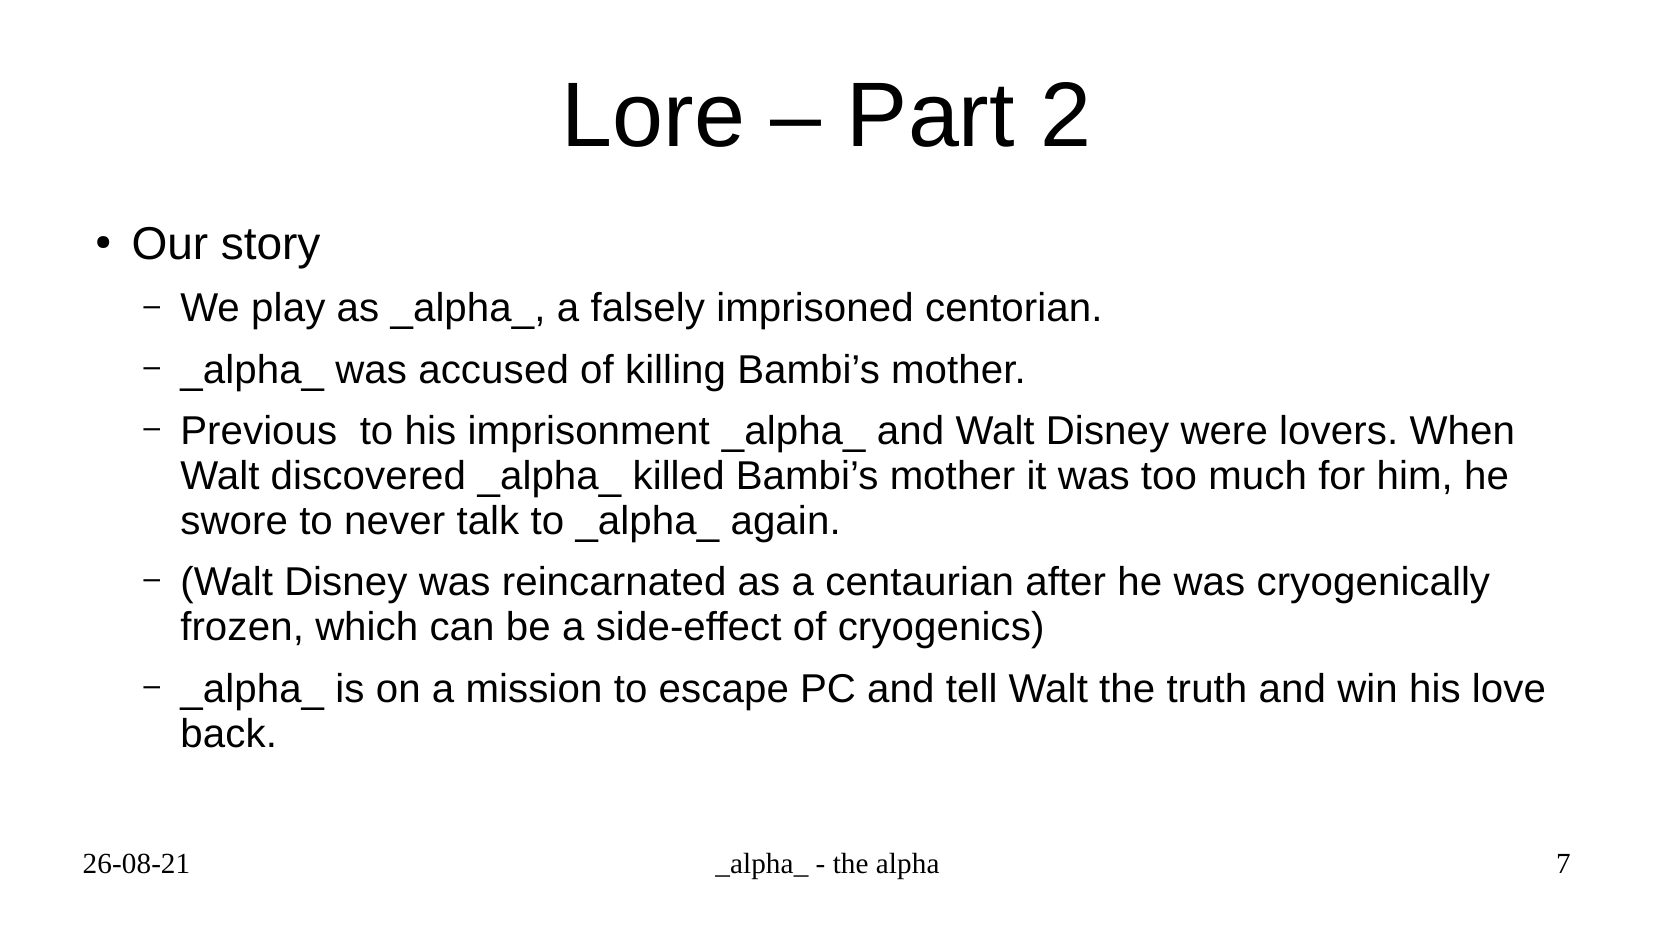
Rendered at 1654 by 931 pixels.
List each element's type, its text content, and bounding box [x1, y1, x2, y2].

title Lore – Part 2 [82, 37, 1571, 193]
list Our story We play as _alpha_, a falsely imprisoned centorian. _alpha_ was accused of killing Bambi’s mother. Previous to his imprisonment _alpha_ and Walt Disney were lovers. When Walt discovered _alpha_ killed Bambi’s mother it was too much for him, he swore to never talk to _alpha_ again. (Walt Disney was reincarnated as a centaurian after he was cryogenically frozen, which can be a side-effect of cryogenics) _alpha_ is on a mission to escape PC and tell Walt the truth and win his love back. [82, 217, 1571, 758]
